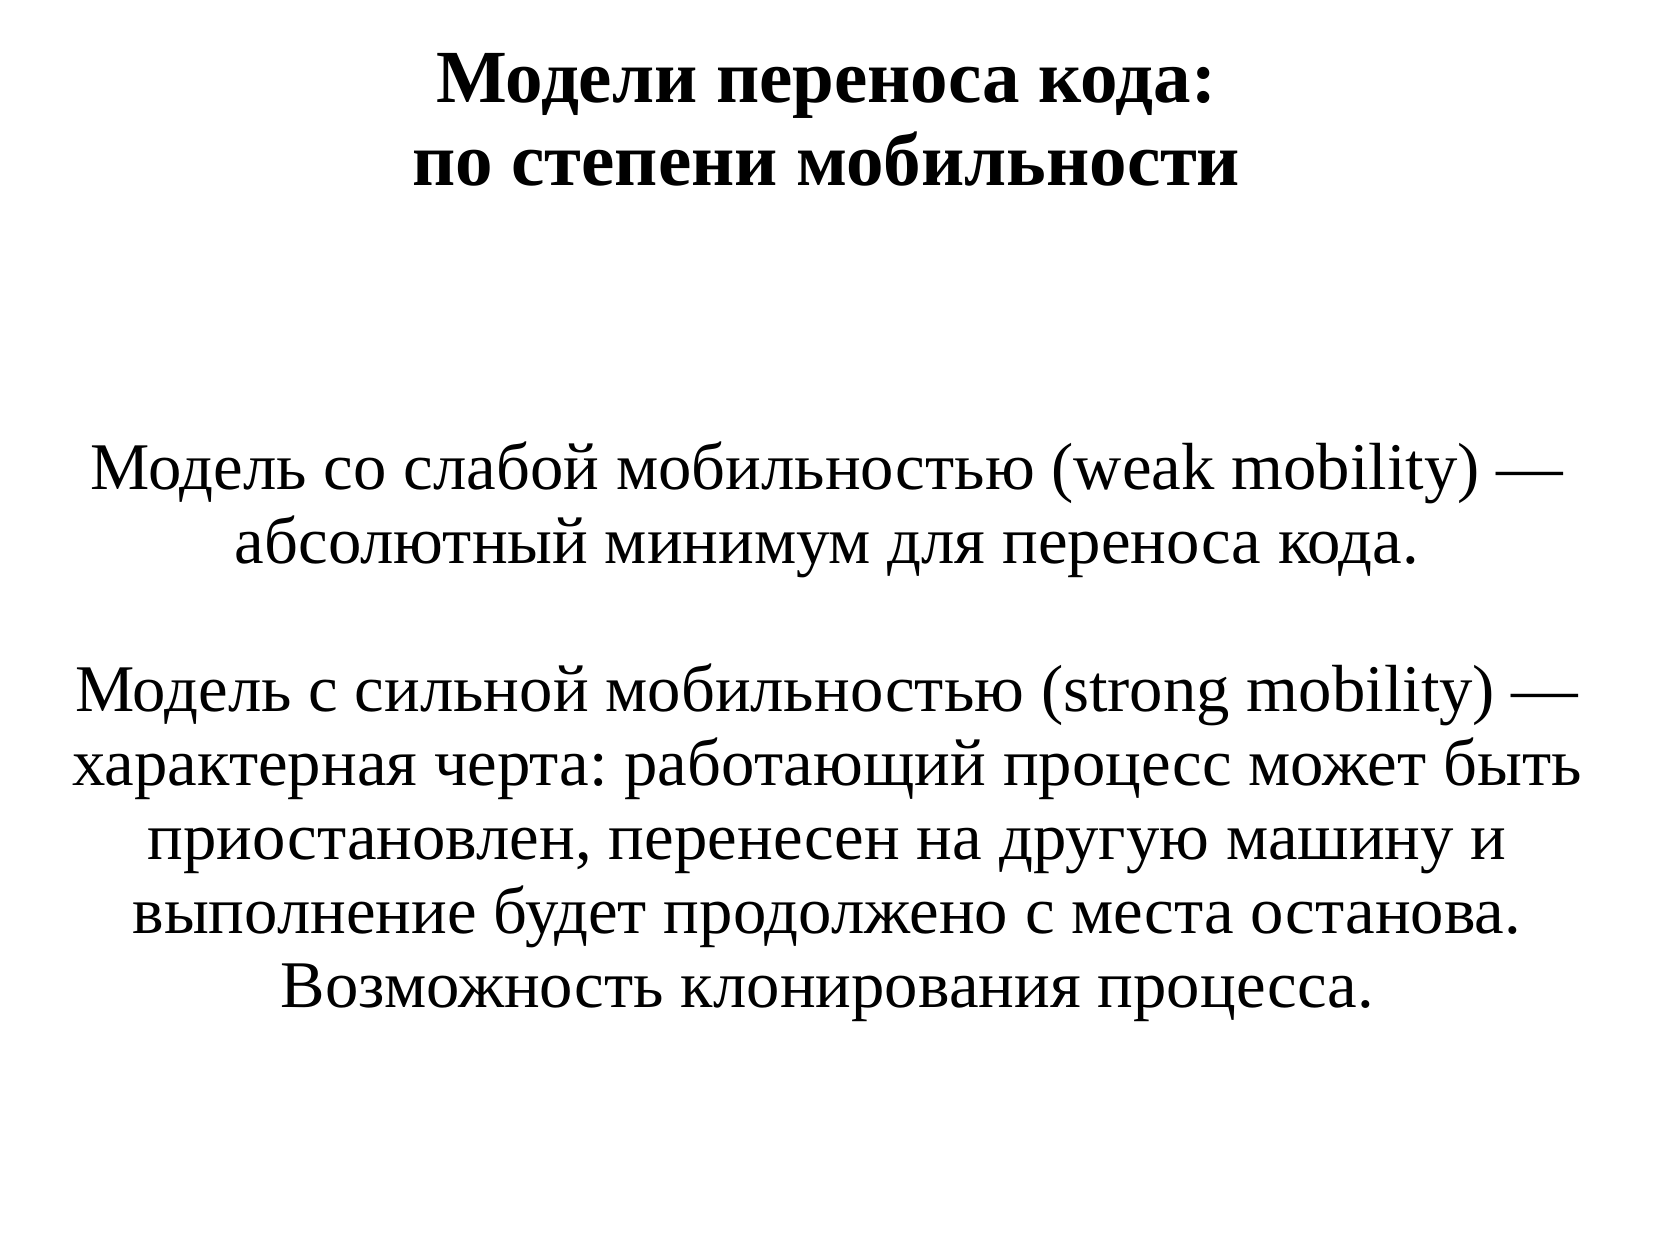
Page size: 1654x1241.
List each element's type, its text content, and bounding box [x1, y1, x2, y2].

subtitle Модель со слабой мобильностью (weak mobility) — абсолютный минимум для переноса кода. Модель с сильной мобильностью (strong mobility) — характерная черта: работающий процесс может быть приостановлен, перенесен на другую машину и выполнение будет продолжено с места останова. Возможность клонирования процесса. [30, 236, 1626, 1215]
title Модели переноса кода: по степени мобильности [30, 27, 1624, 210]
